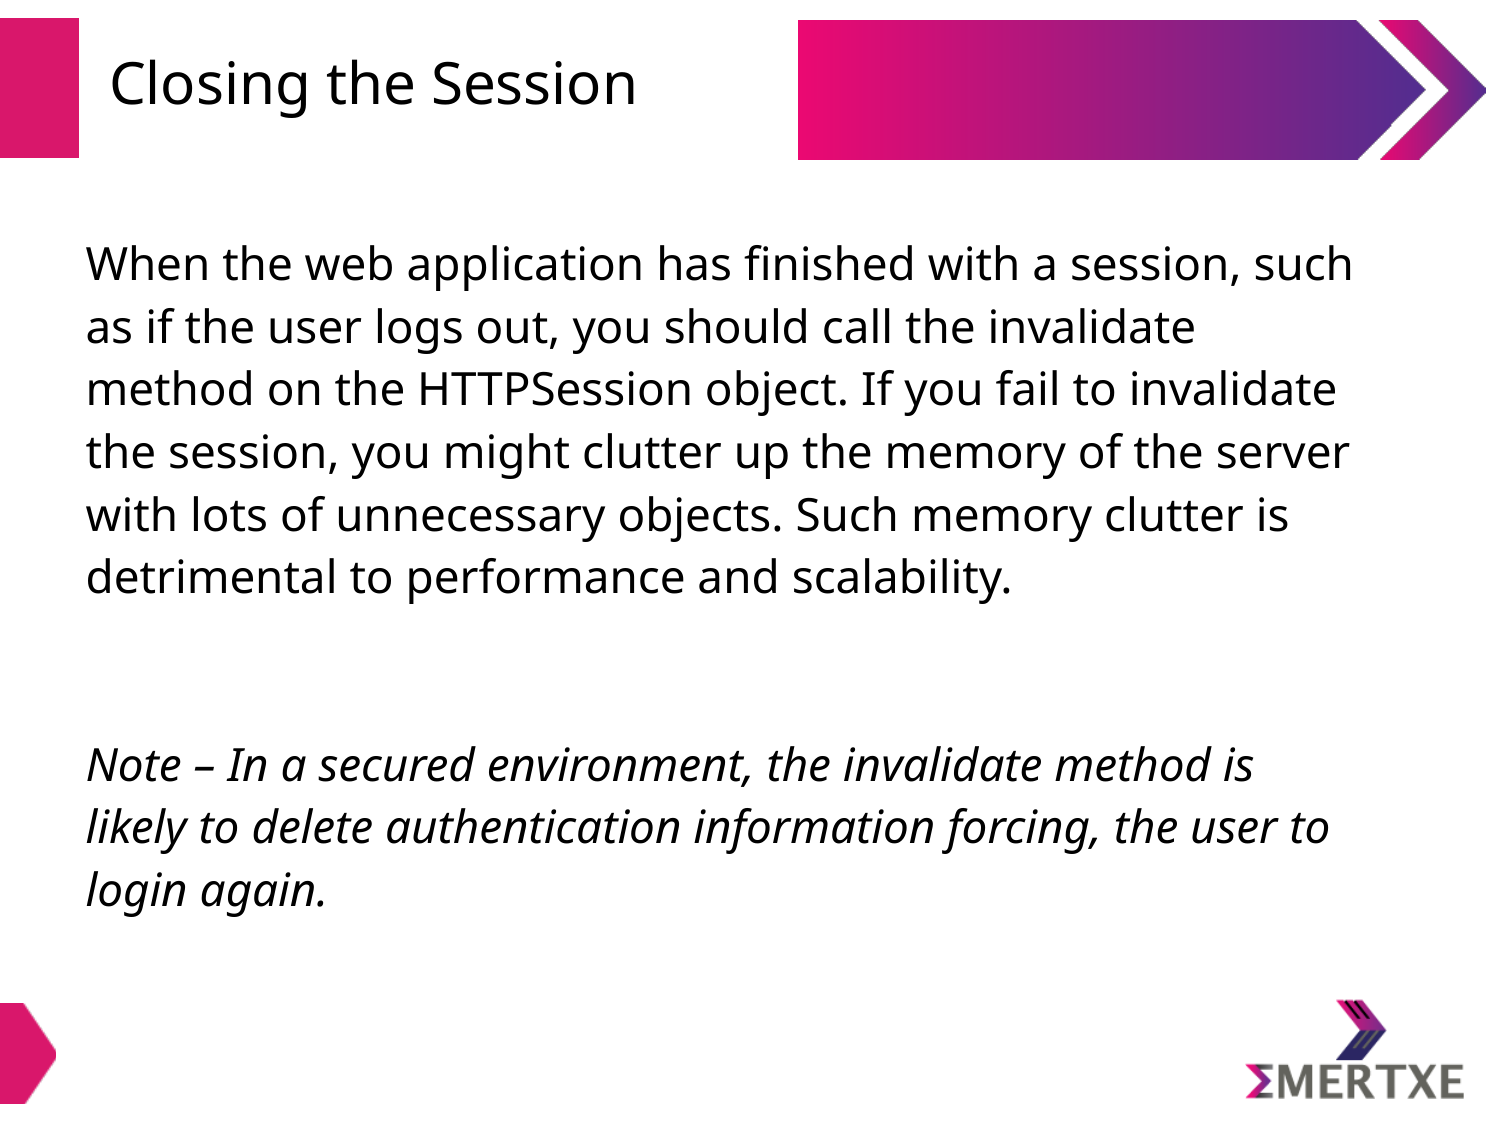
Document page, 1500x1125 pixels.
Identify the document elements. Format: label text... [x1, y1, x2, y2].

picture [1245, 996, 1465, 1099]
text_box When the web application has finished with a session, such as if the user logs out, you should call the invalidate method on the HTTPSession object. If you fail to invalidate the session, you might clutter up the memory of the server with lots of unnecessary objects. Such memory clutter is detrimental to performance and scalability. Note – In a secured environment, the invalidate method is likely to delete authentication information forcing, the user to login again. [70, 224, 1371, 882]
text_box Closing the Session [94, 35, 756, 119]
picture [798, 20, 1486, 160]
